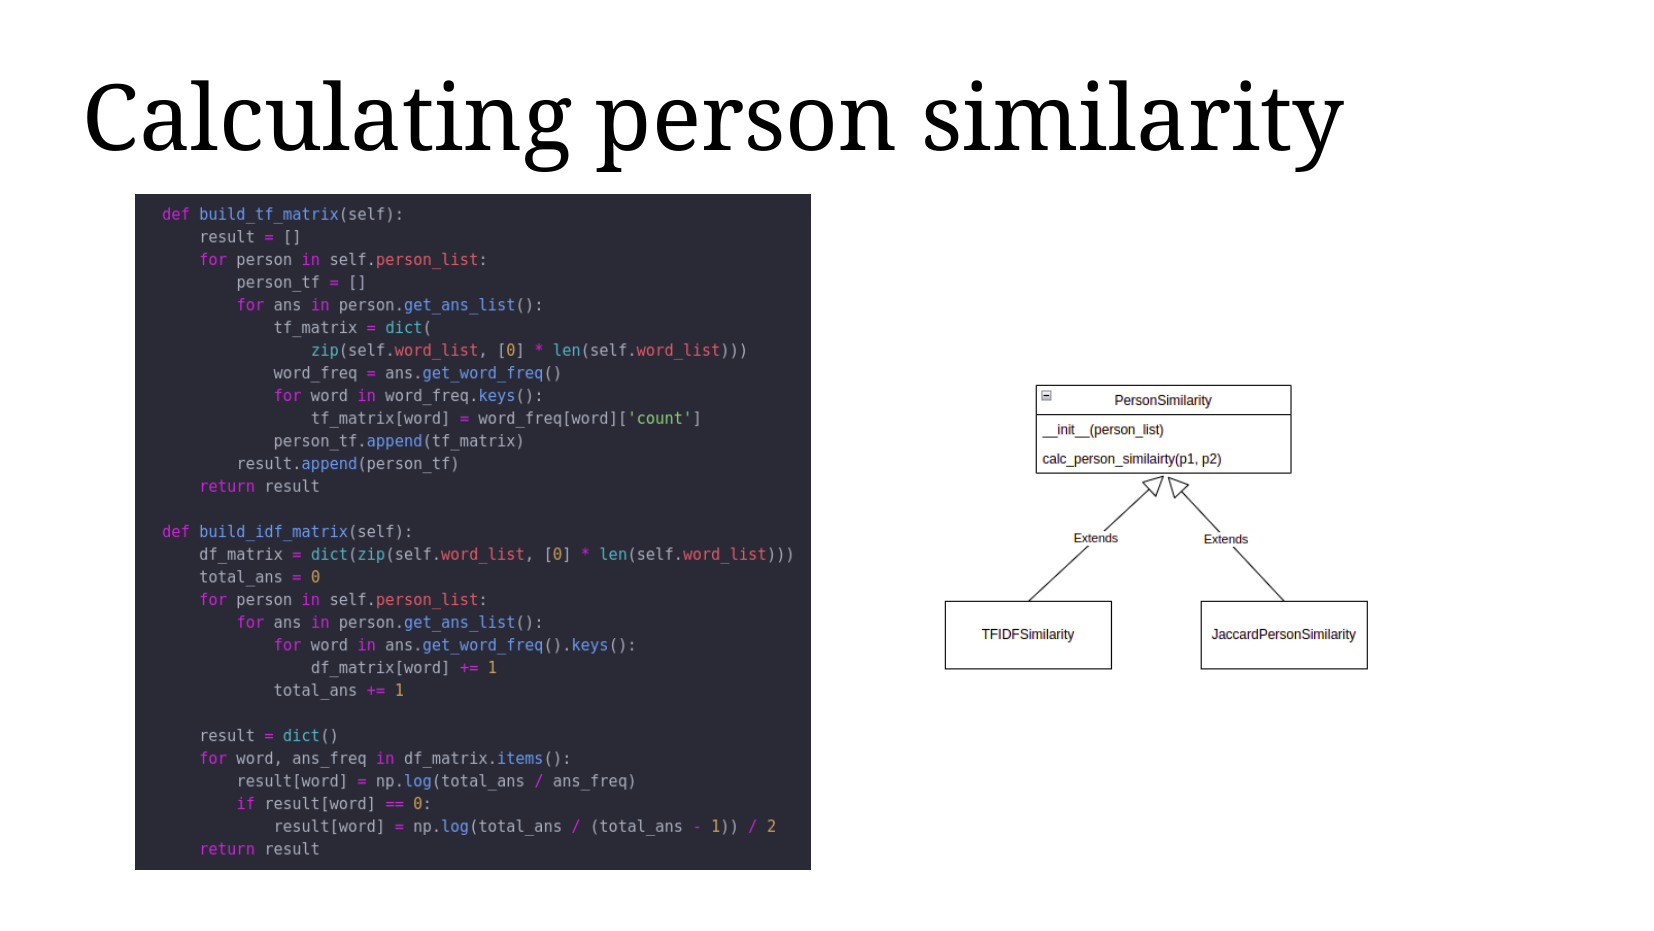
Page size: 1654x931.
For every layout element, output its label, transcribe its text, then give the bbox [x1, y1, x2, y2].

picture [900, 359, 1396, 692]
title Calculating person similarity [82, 37, 1571, 193]
picture [135, 194, 811, 871]
